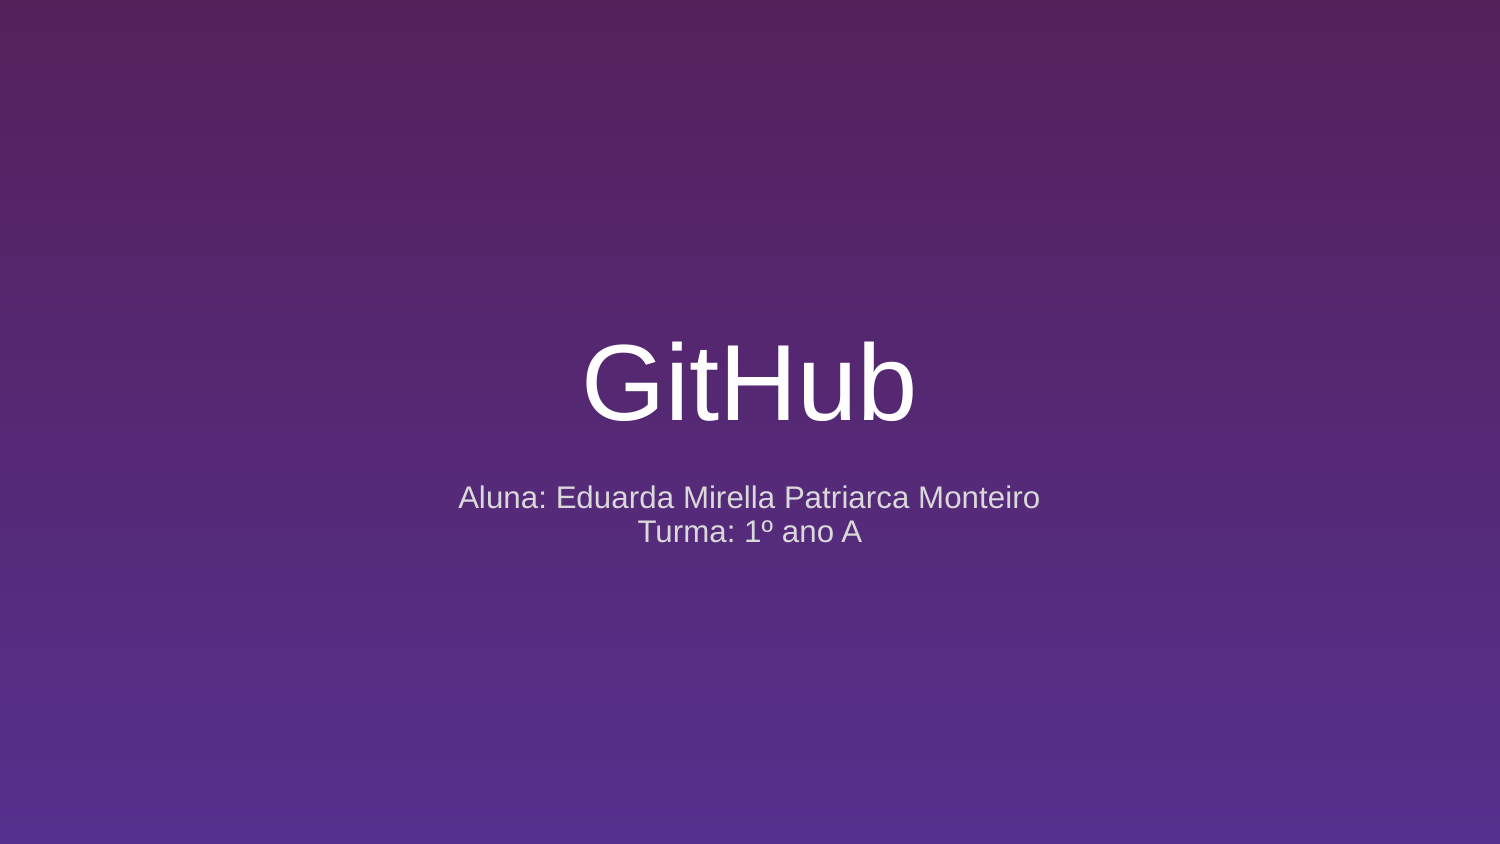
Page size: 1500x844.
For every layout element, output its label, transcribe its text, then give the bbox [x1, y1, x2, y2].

title GitHub [51, 122, 1449, 459]
subtitle Aluna: Eduarda Mirella Patriarca Monteiro Turma: 1º ano A [51, 464, 1449, 595]
